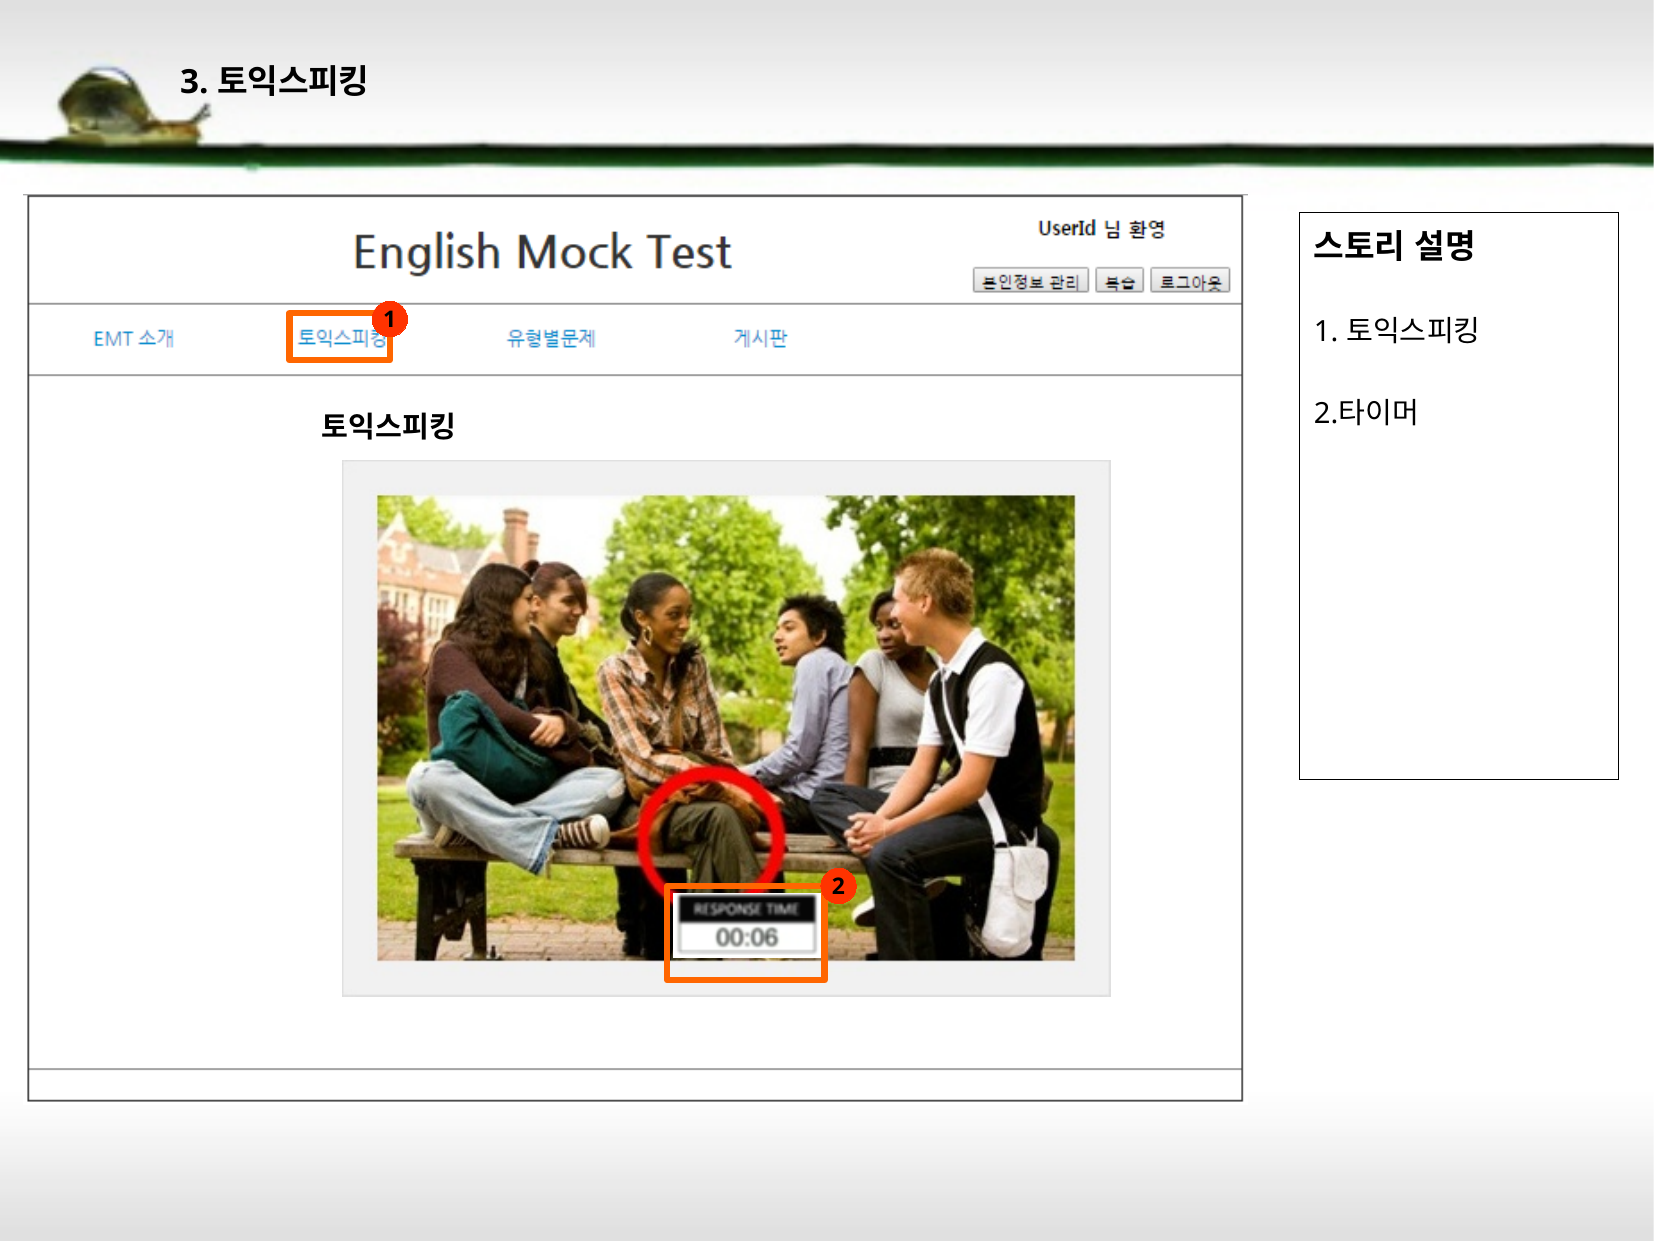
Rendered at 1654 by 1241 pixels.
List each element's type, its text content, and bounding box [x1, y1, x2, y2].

picture [0, 0, 1654, 1241]
text_box 1 [372, 301, 408, 337]
text_box 2 [820, 868, 857, 904]
text_box 토익스피킹 [307, 395, 567, 444]
text_box 3. 토익스피킹 [165, 47, 426, 101]
text_box 스토리 설명 1. 토익스피킹 2.타이머 [1299, 212, 1619, 780]
